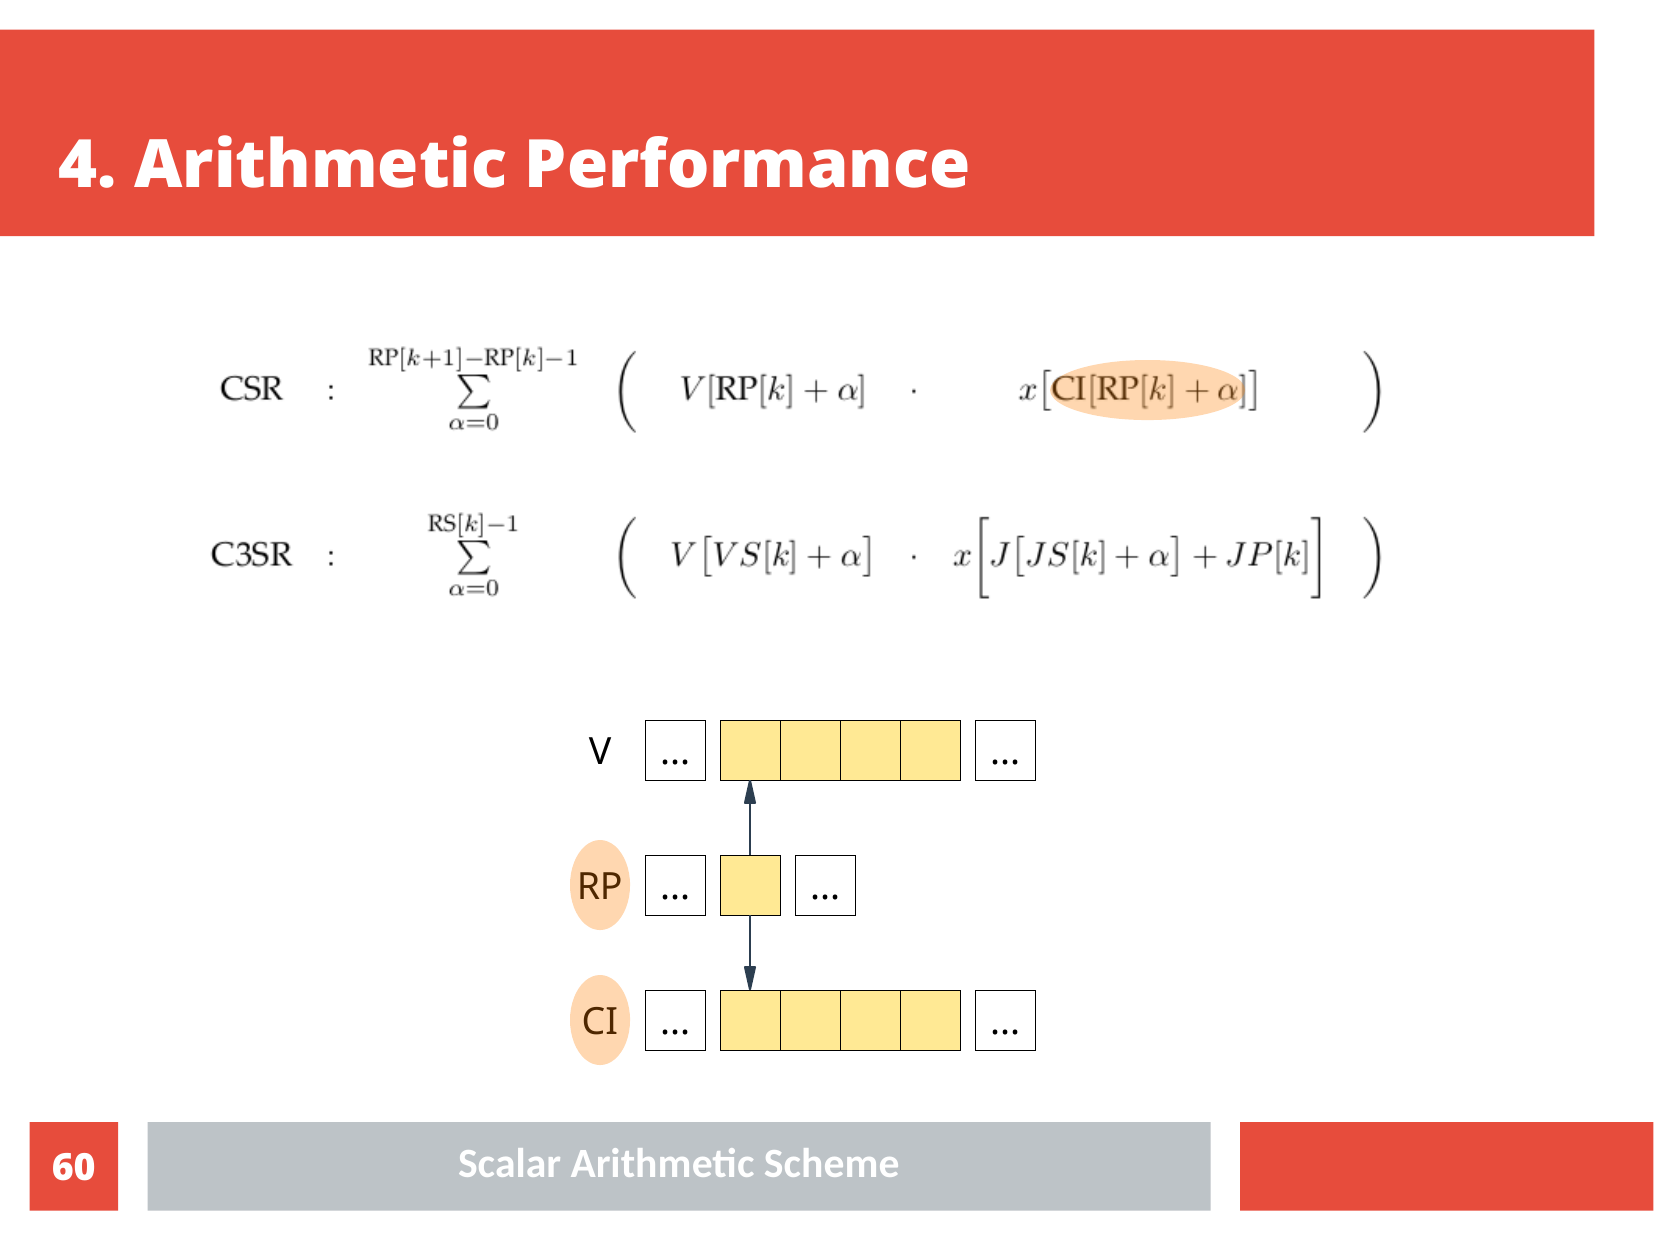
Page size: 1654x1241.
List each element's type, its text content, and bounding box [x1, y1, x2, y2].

text_box CI [623, 1022, 631, 1051]
text_box CI [623, 990, 631, 1017]
text_box RP [623, 887, 631, 916]
text_box ... [975, 990, 1036, 1051]
text_box [570, 975, 631, 1066]
text_box [720, 720, 961, 781]
text_box ... [975, 720, 1036, 781]
text_box RP [623, 855, 631, 882]
text_box CI [570, 990, 577, 1008]
picture [150, 306, 1422, 631]
text_box [570, 840, 631, 931]
text_box ... [795, 855, 856, 916]
text_box [1050, 360, 1246, 421]
title 4. Arithmetic Performance [59, 59, 1595, 207]
text_box ... [645, 720, 706, 781]
text_box [720, 855, 781, 916]
text_box CI [570, 1032, 577, 1051]
text_box RP [570, 897, 577, 916]
text_box ... [645, 990, 706, 1051]
text_box Scalar Arithmetic Scheme [150, 1125, 1208, 1210]
text_box ... [645, 855, 706, 916]
text_box V [570, 720, 631, 781]
text_box [720, 990, 961, 1051]
text_box RP [570, 855, 577, 873]
